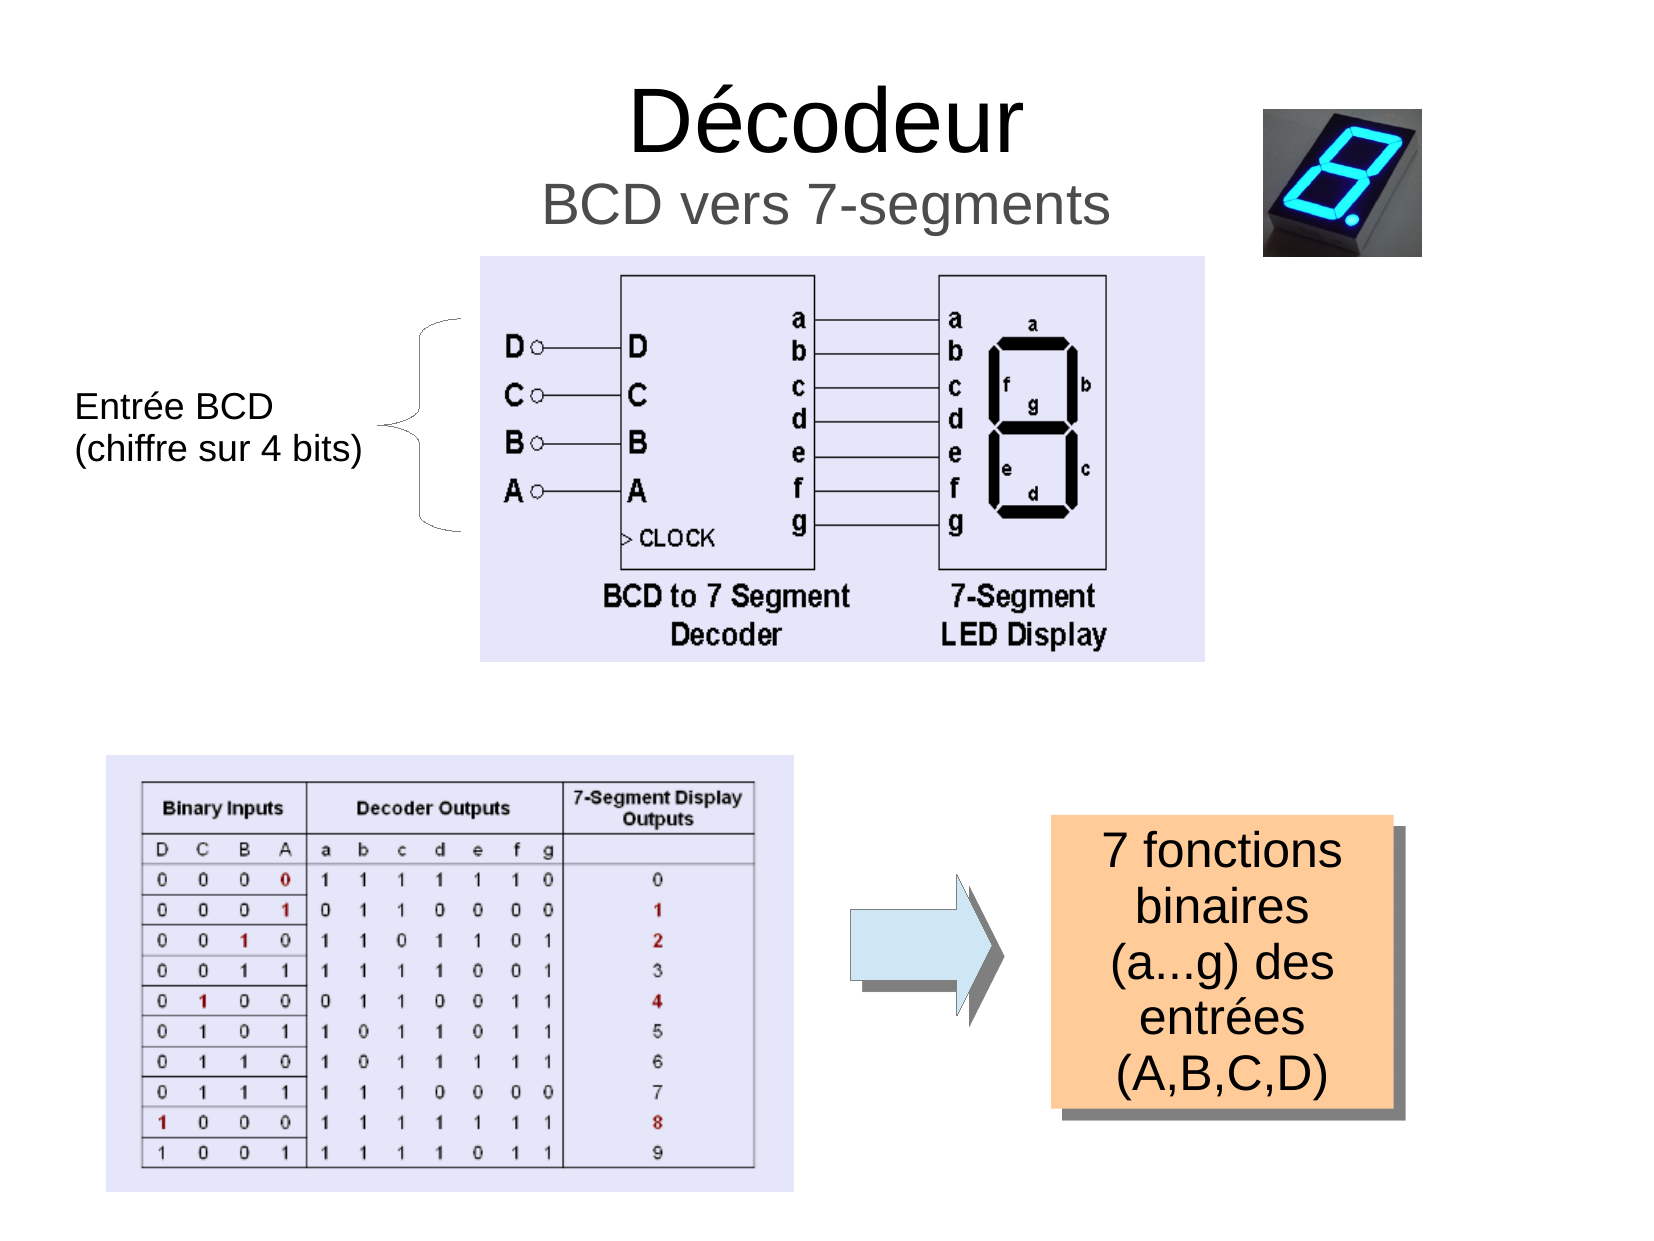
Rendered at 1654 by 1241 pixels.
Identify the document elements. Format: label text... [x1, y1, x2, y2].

text_box [850, 874, 993, 1016]
text_box 7 fonctions binaires (a...g) des entrées (A,B,C,D) [1051, 814, 1394, 1109]
text_box Entrée BCD (chiffre sur 4 bits) [59, 377, 378, 477]
picture [480, 256, 1205, 662]
picture [106, 755, 794, 1192]
picture [1263, 109, 1422, 257]
title Décodeur BCD vers 7-segments [82, 49, 1571, 257]
